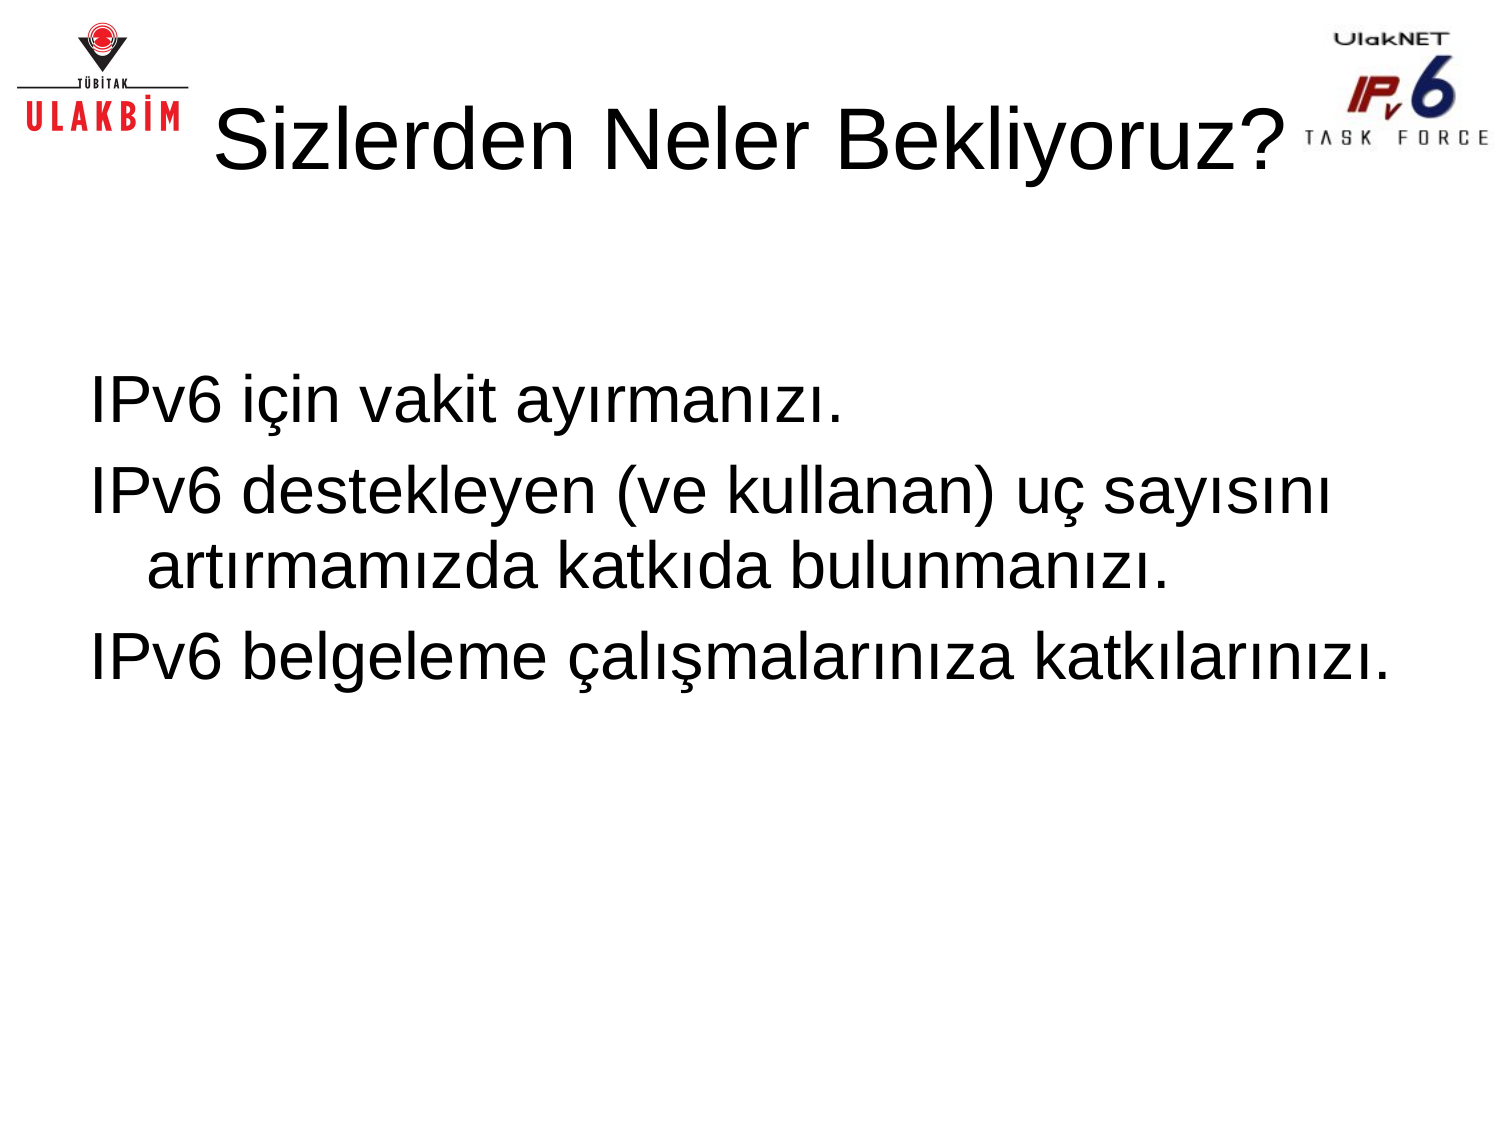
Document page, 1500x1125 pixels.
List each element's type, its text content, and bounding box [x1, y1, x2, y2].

picture [1292, 24, 1500, 157]
picture [0, 0, 208, 155]
title Sizlerden Neler Bekliyoruz? [75, 45, 1426, 233]
list IPv6 için vakit ayırmanızı. IPv6 destekleyen (ve kullanan) uç sayısını artırmamızda katkıda bulunmanızı. IPv6 belgeleme çalışmalarınıza katkılarınızı. [75, 262, 1426, 1006]
